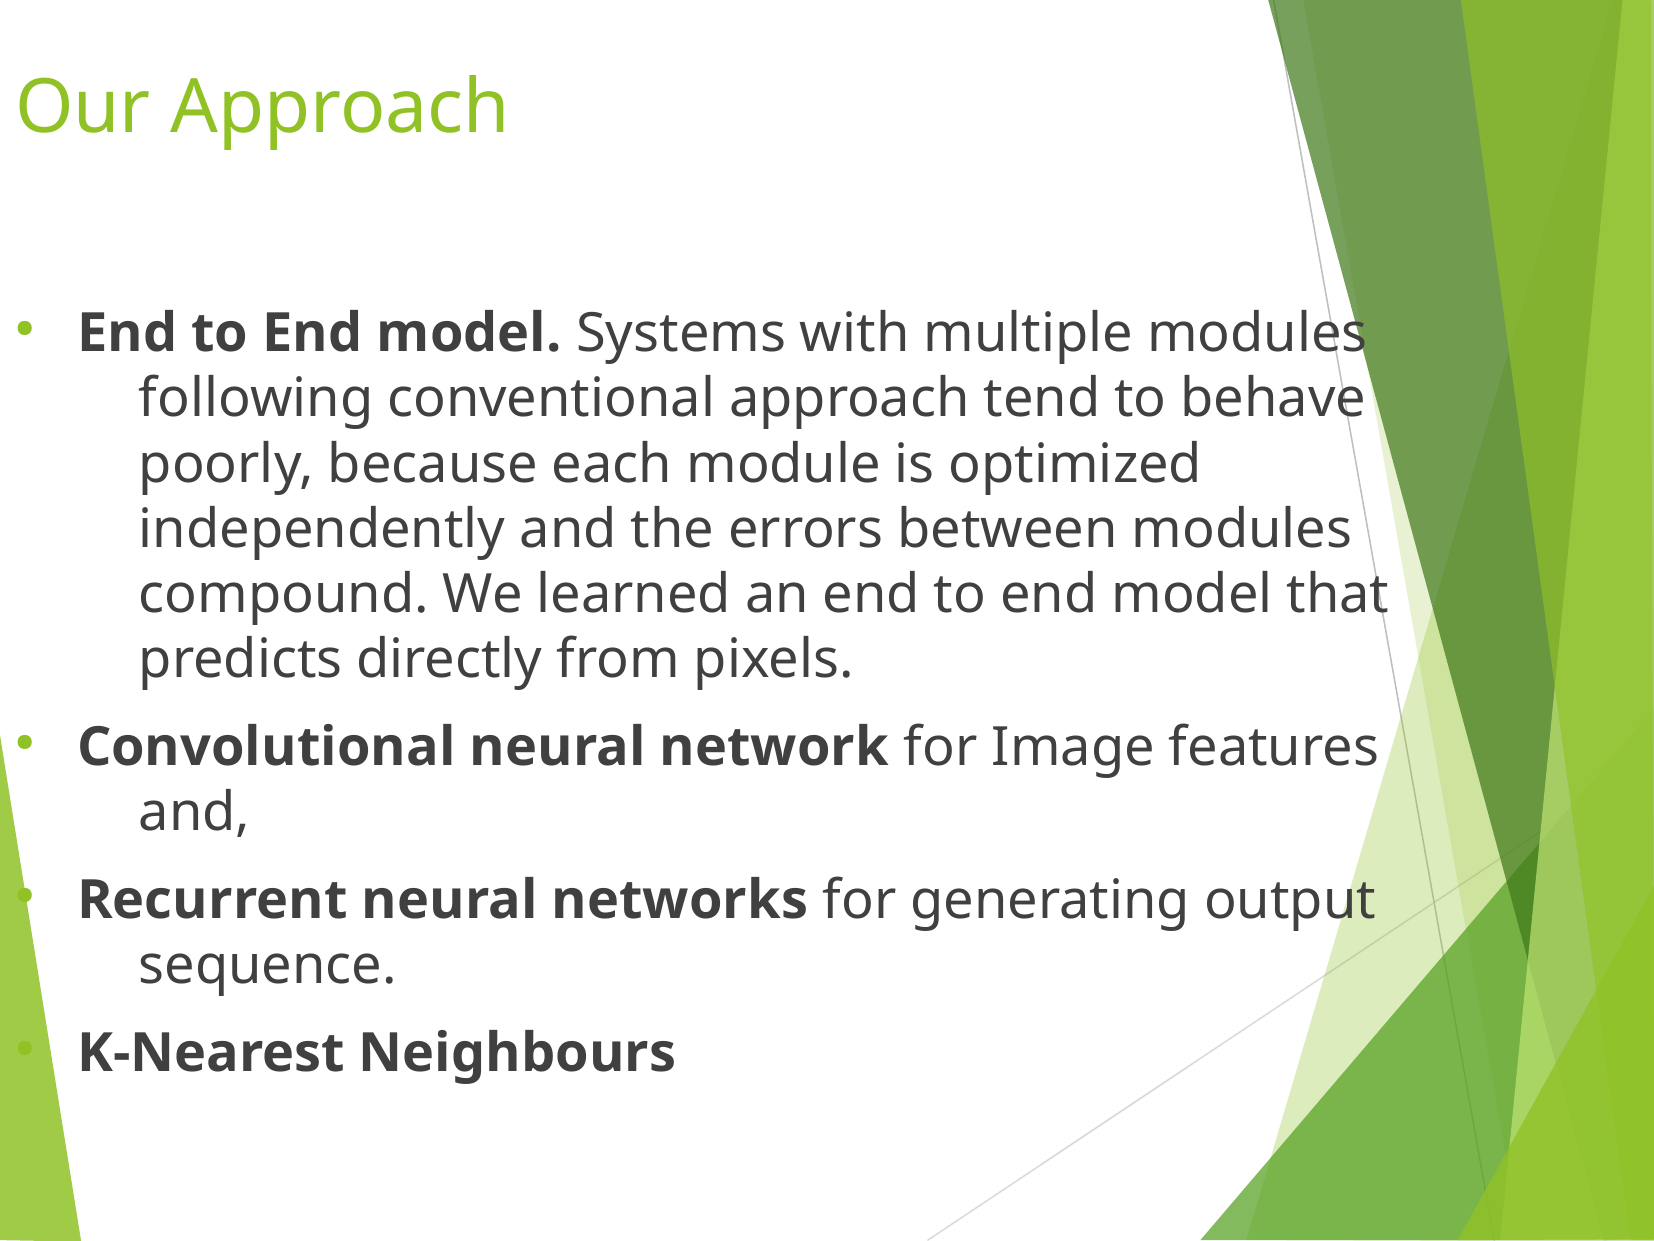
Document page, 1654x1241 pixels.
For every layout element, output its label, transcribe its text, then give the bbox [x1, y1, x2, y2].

list End to End model. Systems with multiple modules following conventional approach tend to behave poorly, because each module is optimized independently and the errors between modules compound. We learned an end to end model that predicts directly from pixels. Convolutional neural network for Image features and, Recurrent neural networks for generating output sequence. K-Nearest Neighbours [0, 290, 1489, 1109]
title Our Approach [0, 49, 1489, 257]
